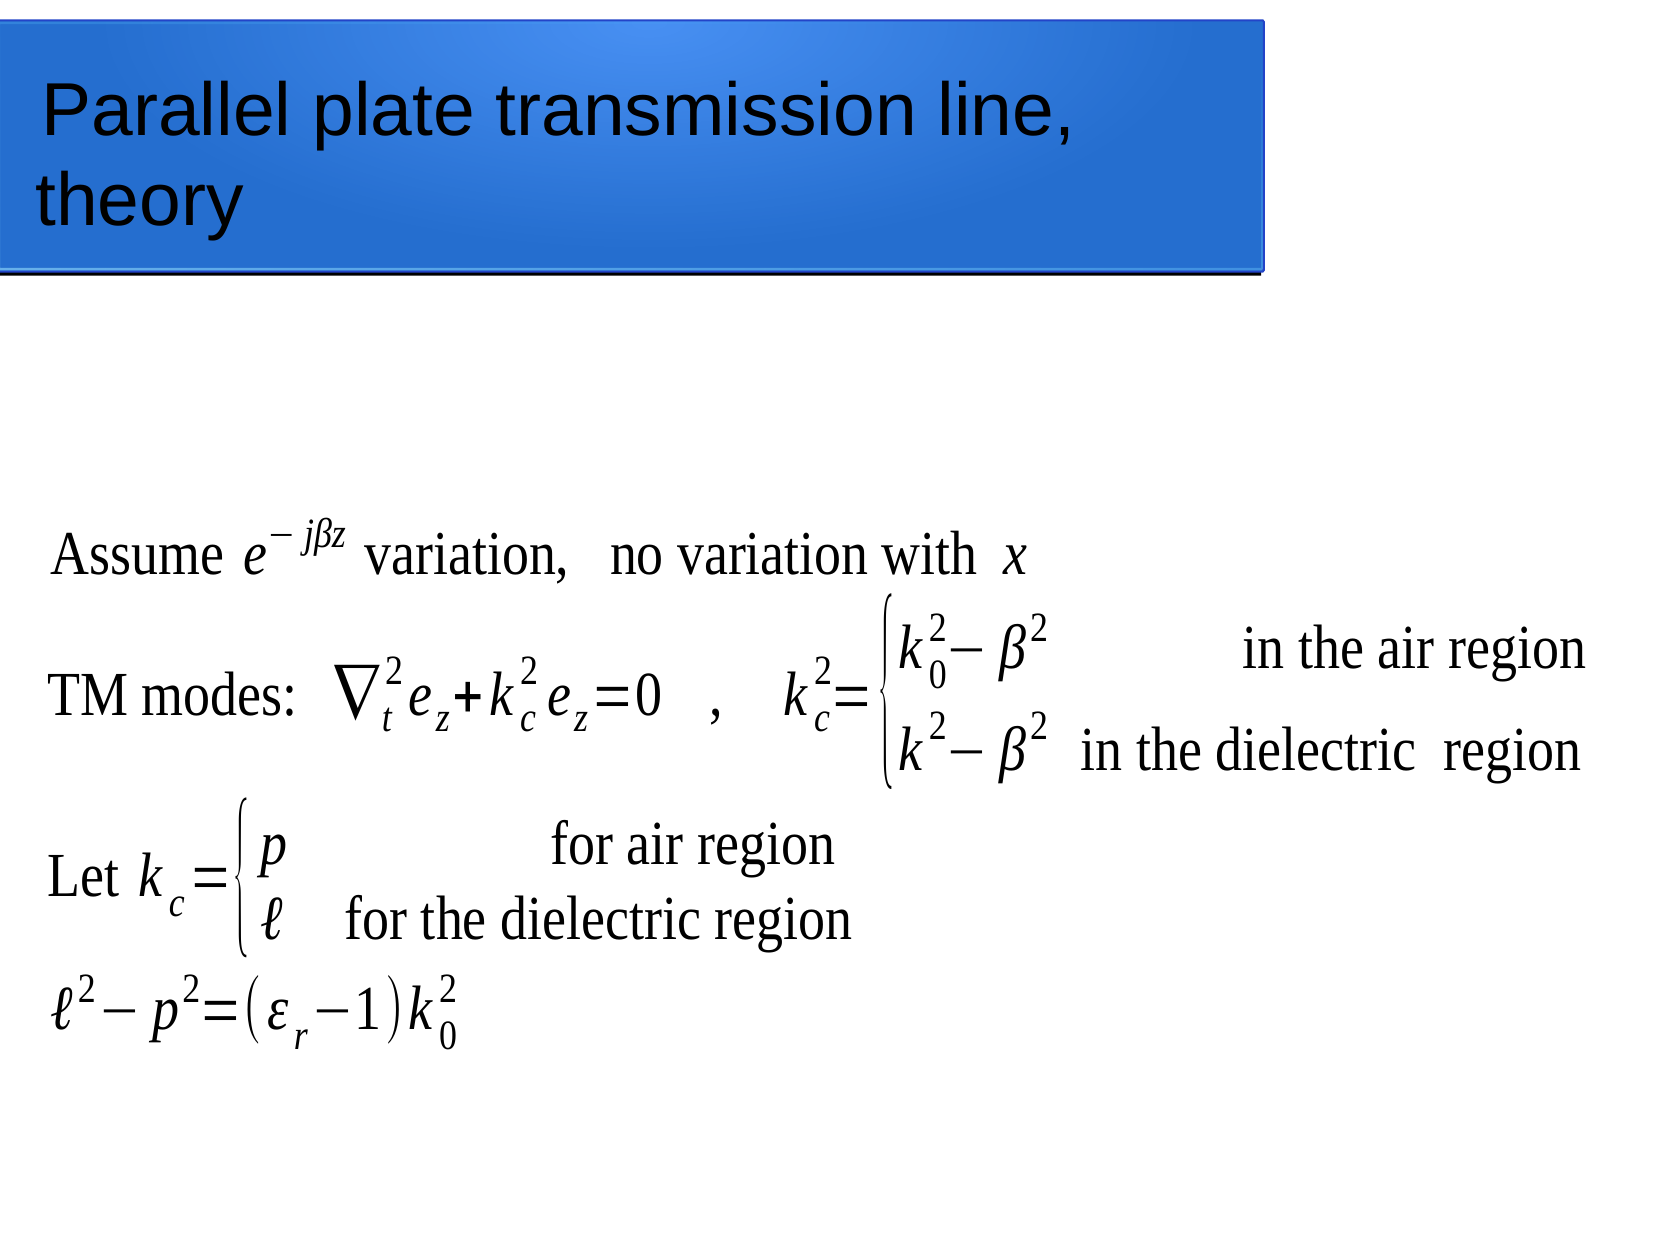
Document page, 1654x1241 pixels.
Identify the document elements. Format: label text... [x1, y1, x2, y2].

chart [34, 507, 1620, 1130]
title Parallel plate transmission line, theory [0, 47, 1123, 254]
